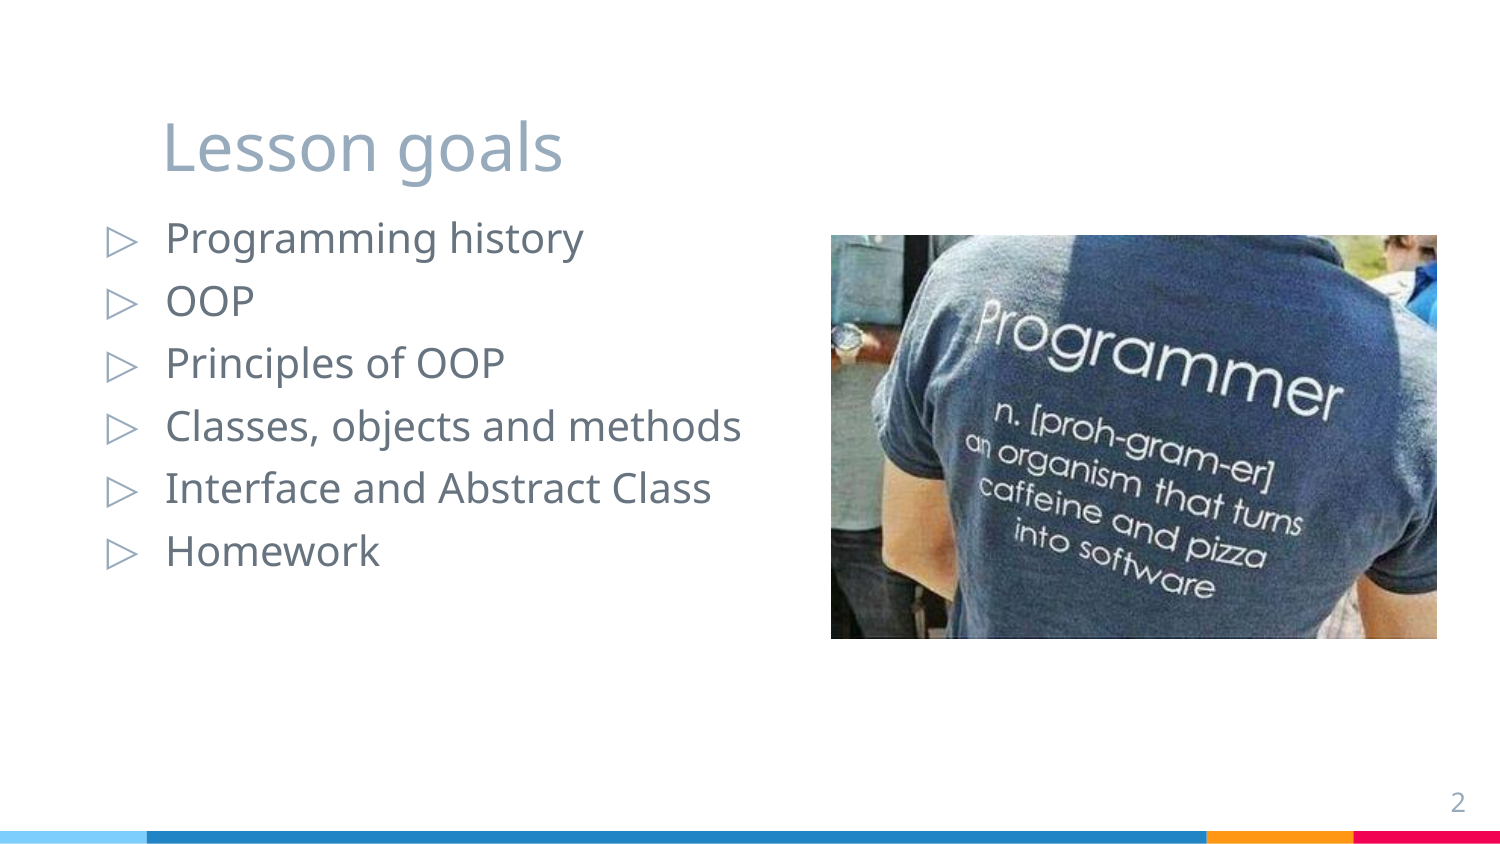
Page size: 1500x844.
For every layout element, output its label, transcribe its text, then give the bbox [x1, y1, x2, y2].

picture [831, 235, 1437, 639]
list Programming history OOP Principles of OOP Classes, objects and methods Interface and Abstract Class Homework [75, 196, 804, 808]
slide_number <number> [1391, 770, 1482, 822]
title Lesson goals [146, 58, 1207, 200]
